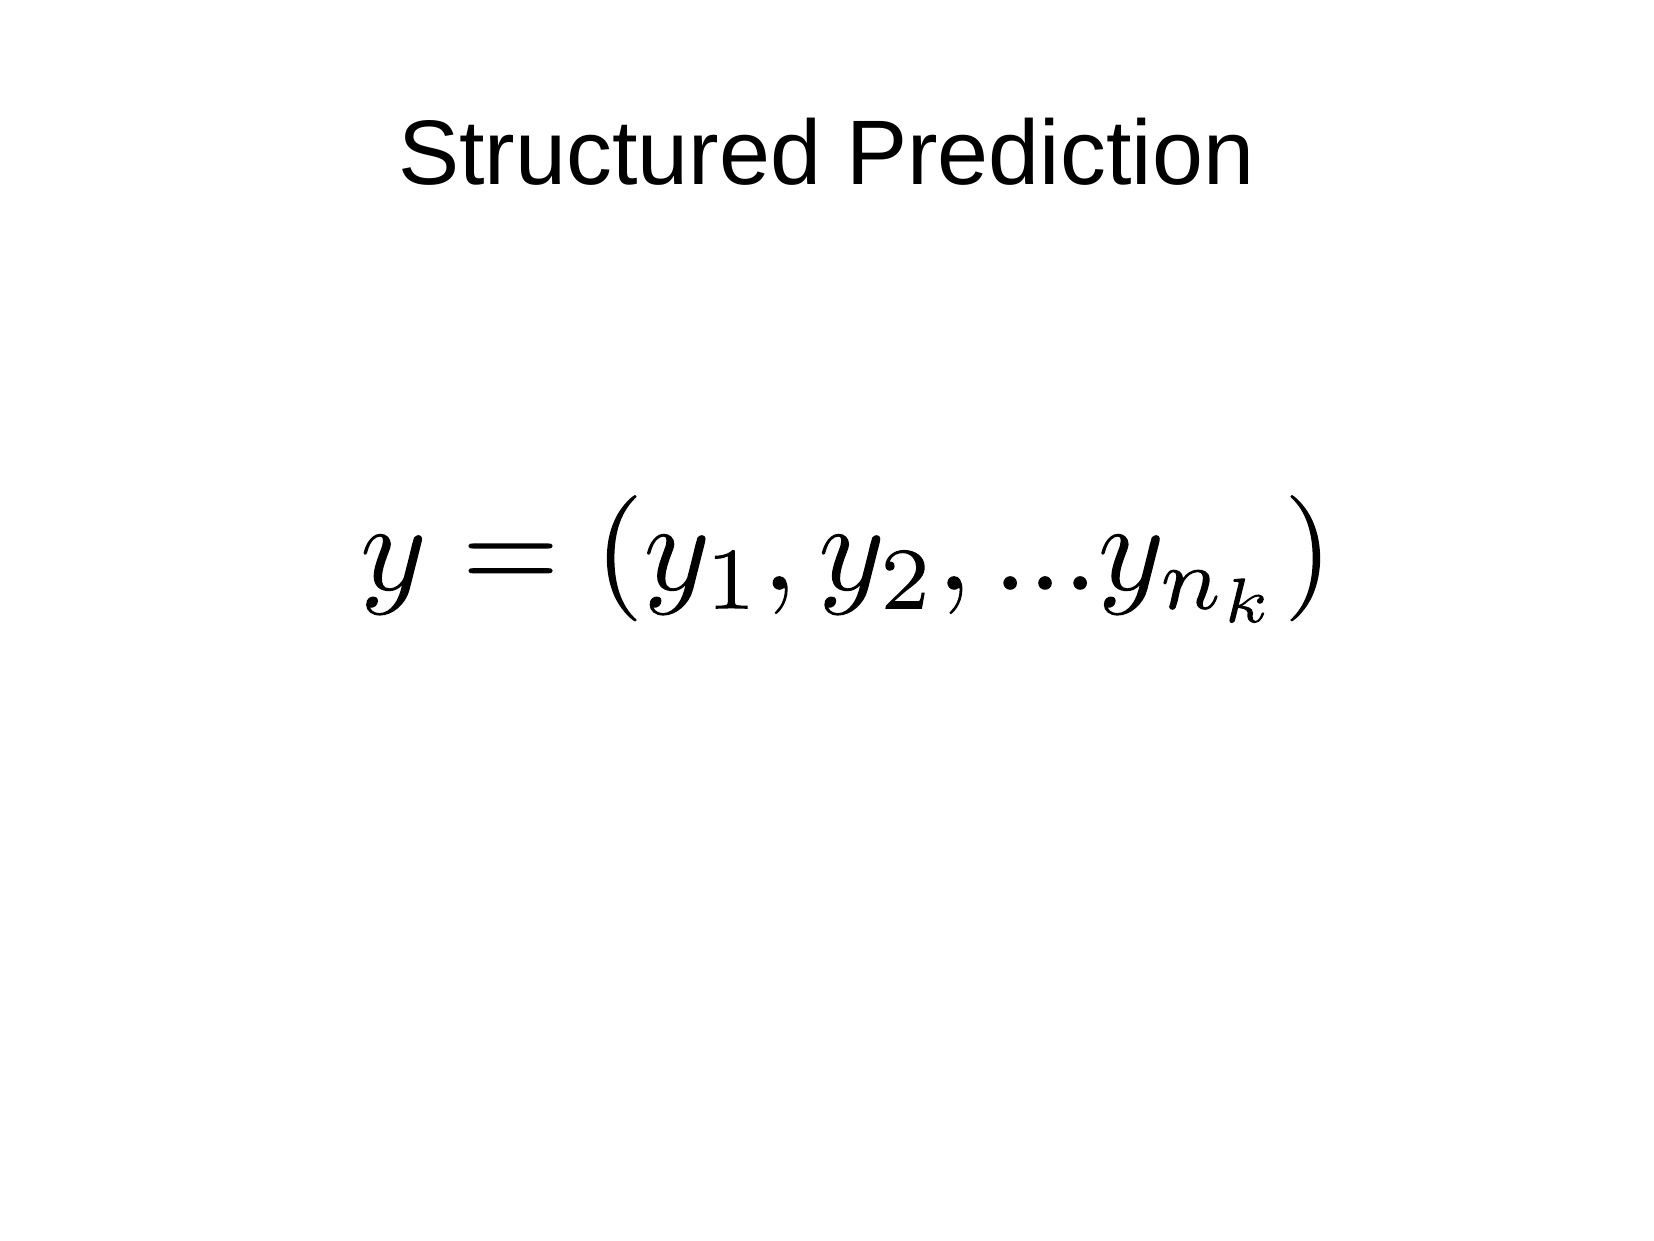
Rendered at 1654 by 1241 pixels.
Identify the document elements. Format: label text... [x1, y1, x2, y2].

title Structured Prediction [82, 49, 1571, 257]
text_box [360, 495, 1333, 624]
